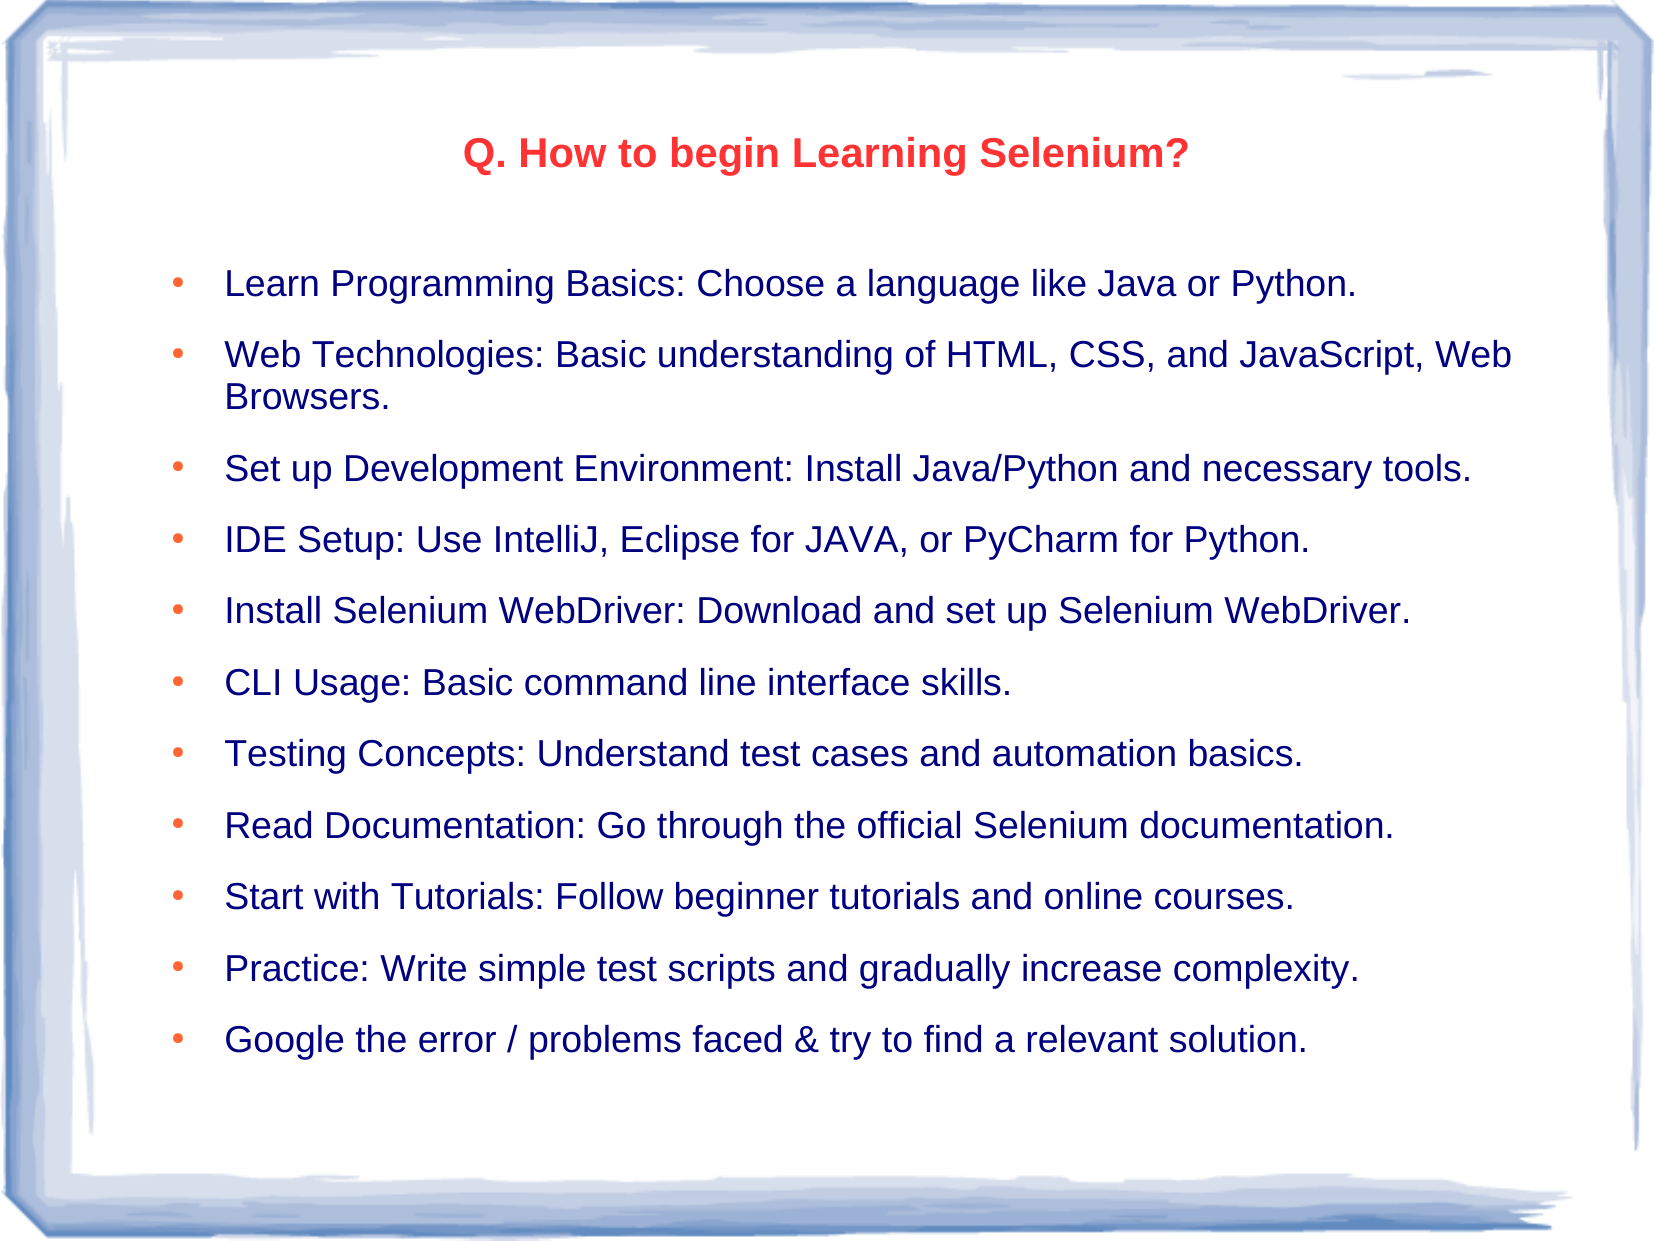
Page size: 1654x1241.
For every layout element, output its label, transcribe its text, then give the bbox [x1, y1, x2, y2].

title Q. How to begin Learning Selenium? [82, 49, 1571, 257]
picture [0, 0, 1654, 1241]
list Learn Programming Basics: Choose a language like Java or Python. Web Technologies: Basic understanding of HTML, CSS, and JavaScript, Web Browsers. Set up Development Environment: Install Java/Python and necessary tools. IDE Setup: Use IntelliJ, Eclipse for JAVA, or PyCharm for Python. Install Selenium WebDriver: Download and set up Selenium WebDriver. CLI Usage: Basic command line interface skills. Testing Concepts: Understand test cases and automation basics. Read Documentation: Go through the official Selenium documentation. Start with Tutorials: Follow beginner tutorials and online courses. Practice: Write simple test scripts and gradually increase complexity. Google the error / problems faced & try to find a relevant solution. [153, 191, 1535, 1134]
